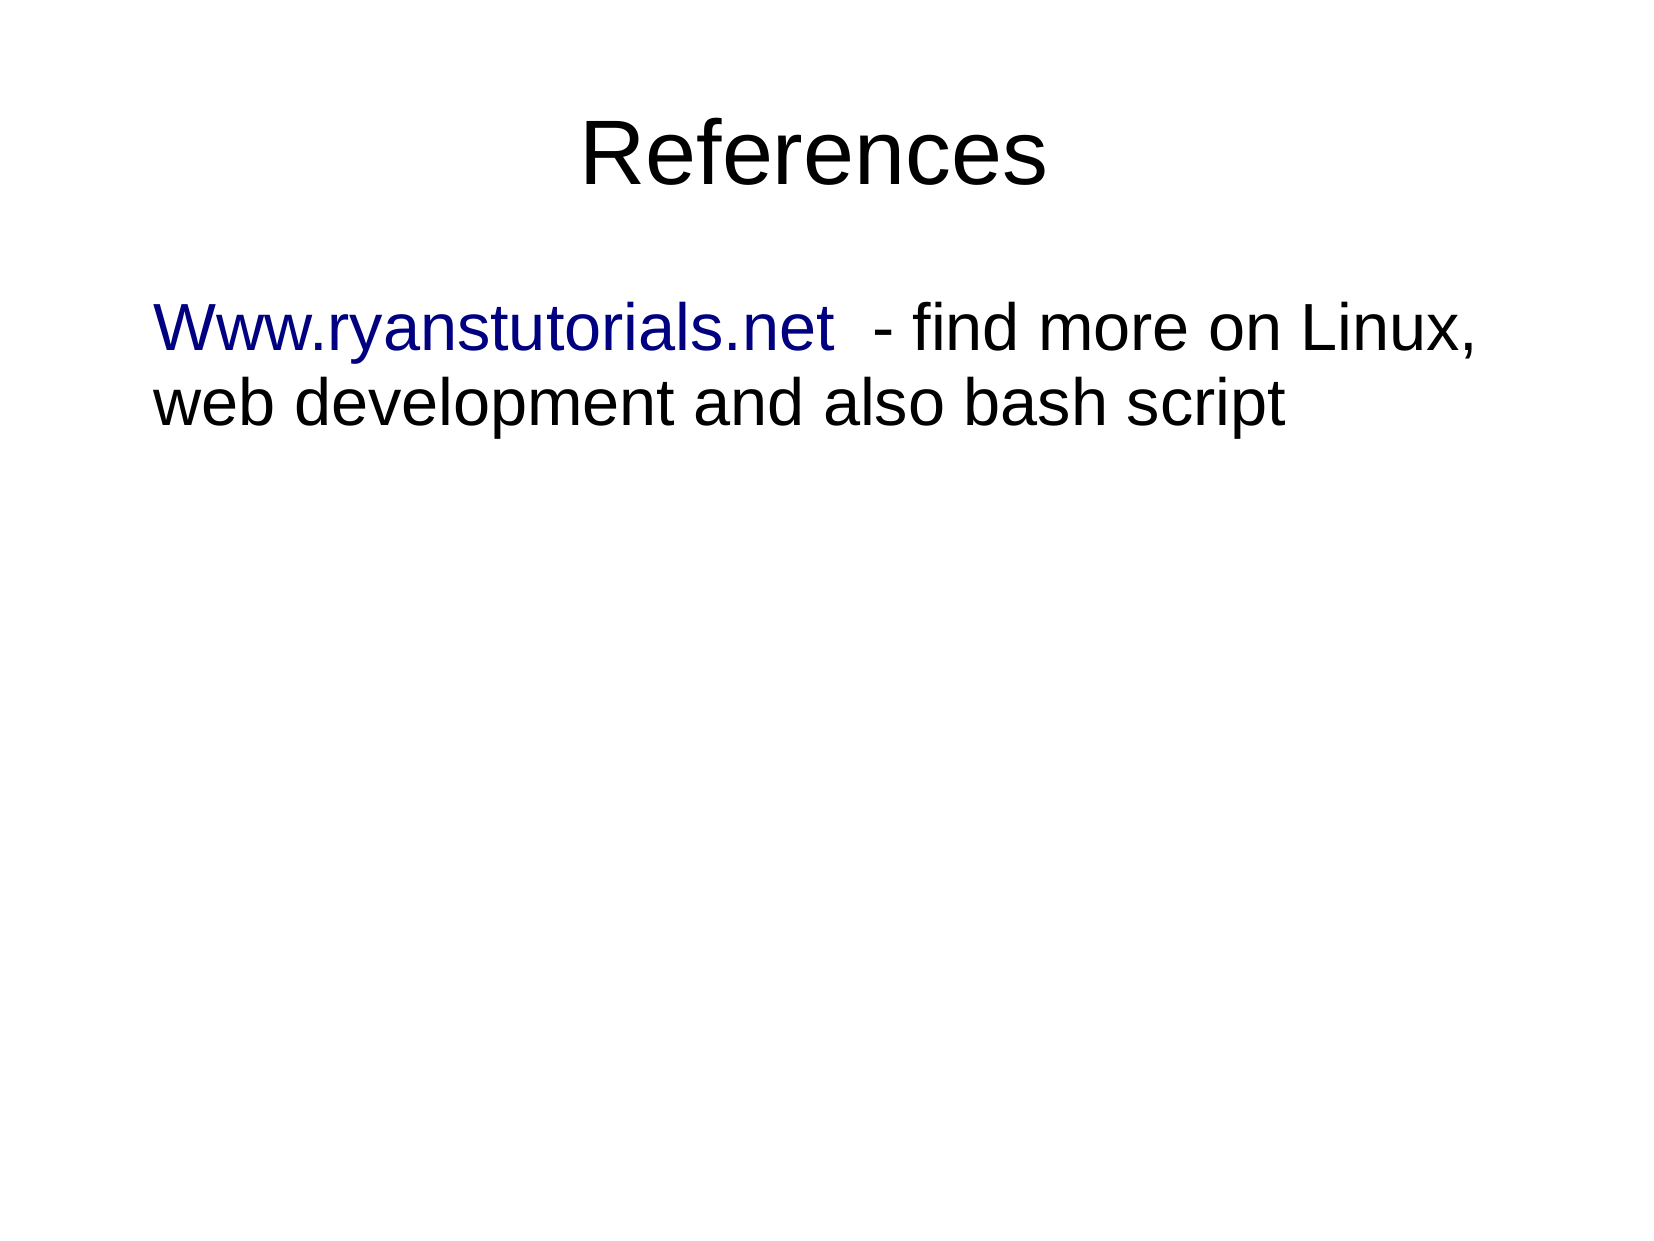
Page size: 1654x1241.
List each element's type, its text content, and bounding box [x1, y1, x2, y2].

title References [82, 49, 1571, 257]
list Www.ryanstutorials.net - find more on Linux, web development and also bash script [82, 290, 1571, 1010]
